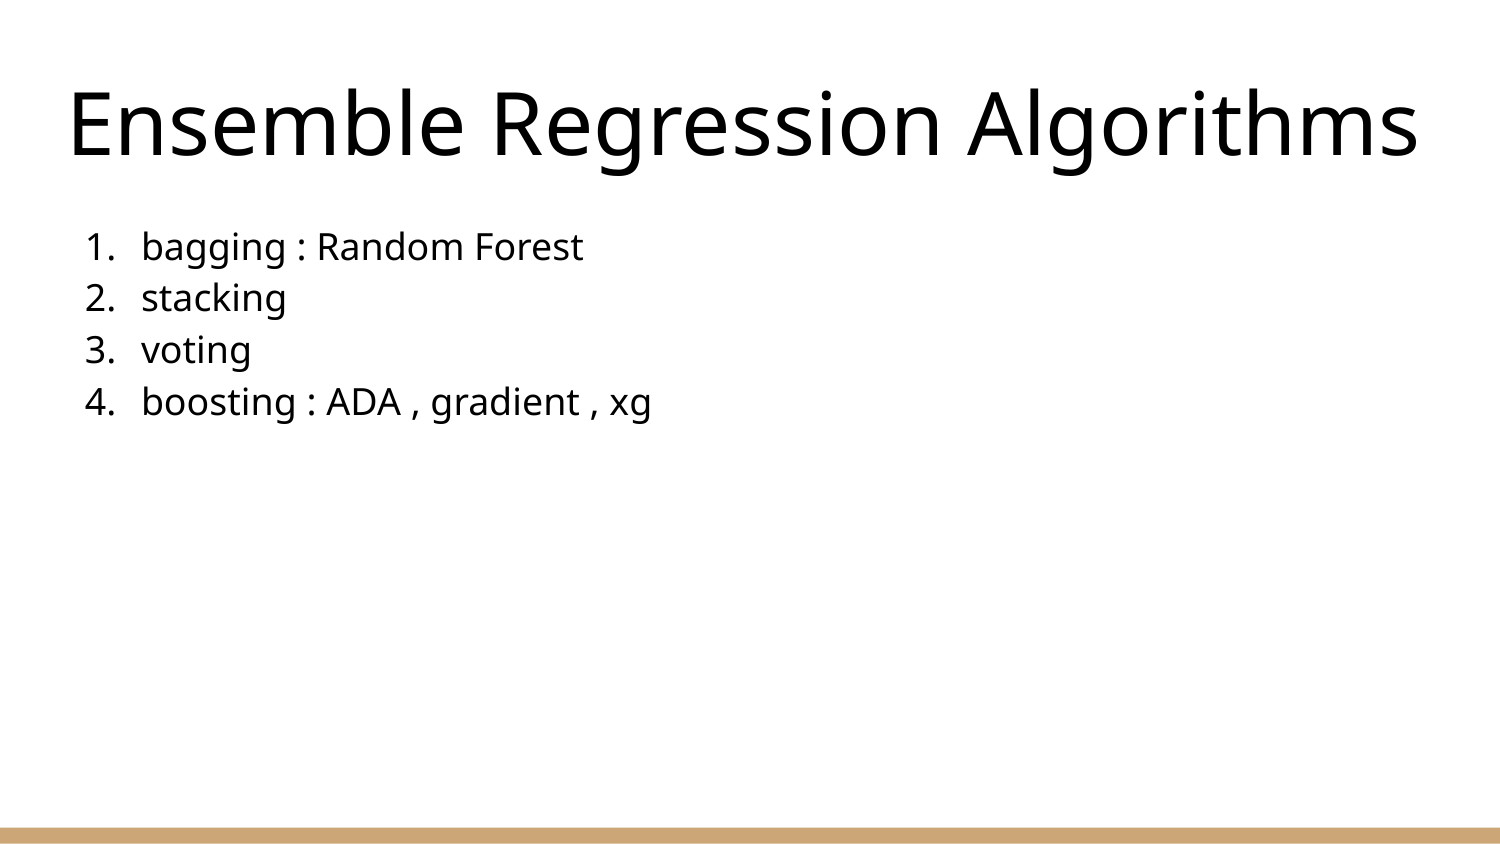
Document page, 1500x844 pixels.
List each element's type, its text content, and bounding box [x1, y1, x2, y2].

title Ensemble Regression Algorithms [51, 51, 1449, 189]
list bagging : Random Forest stacking voting boosting : ADA , gradient , xg [51, 200, 1449, 752]
